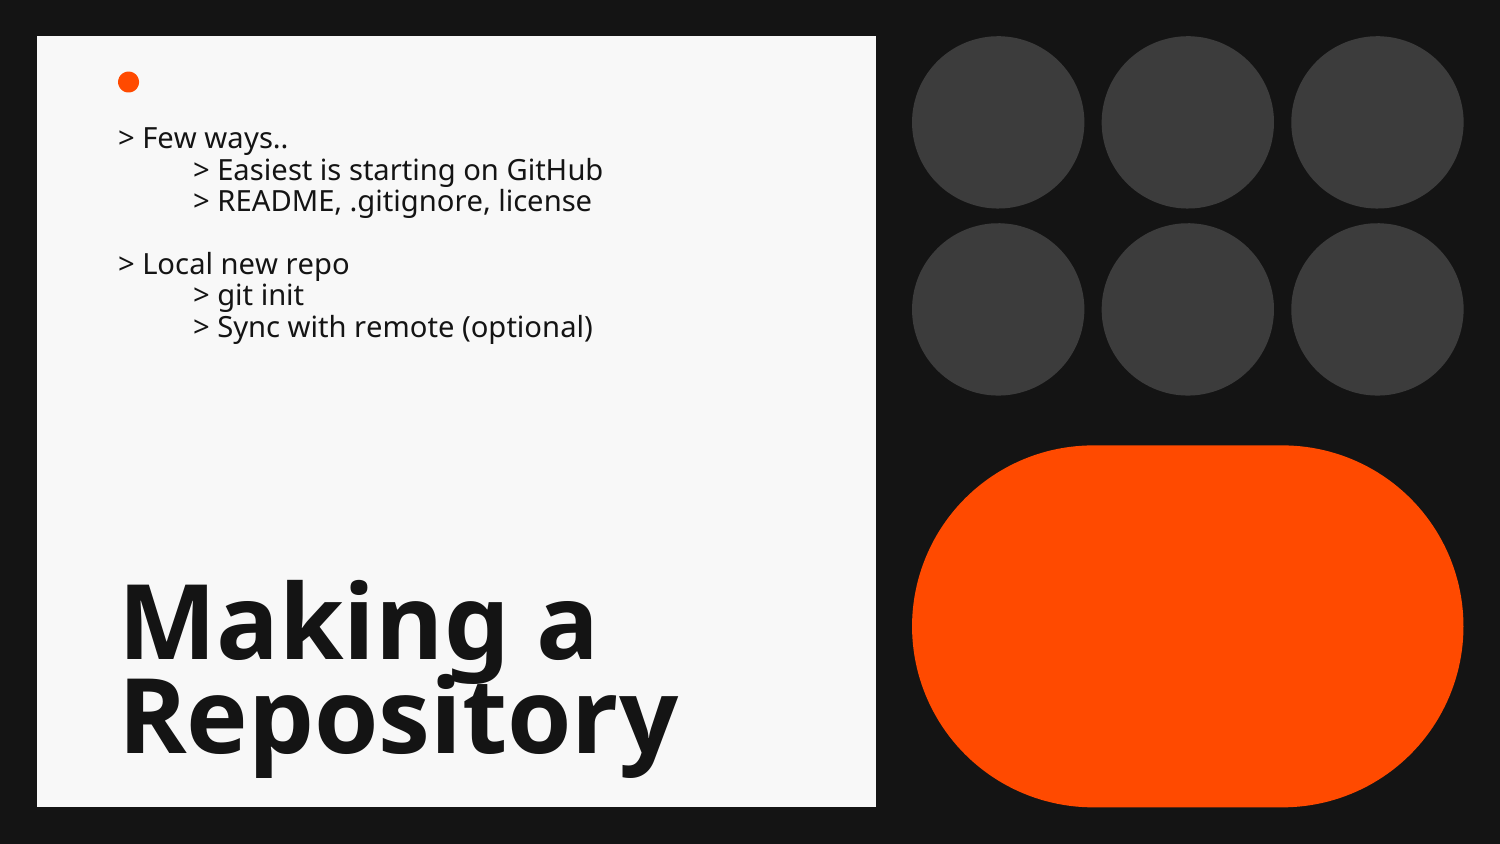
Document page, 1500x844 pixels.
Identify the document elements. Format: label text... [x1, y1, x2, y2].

subtitle > Few ways.. > Easiest is starting on GitHub > README, .gitignore, license > Local new repo > git init > Sync with remote (optional) [118, 123, 751, 544]
title Making a Repository [118, 543, 794, 773]
text_box [118, 71, 140, 93]
